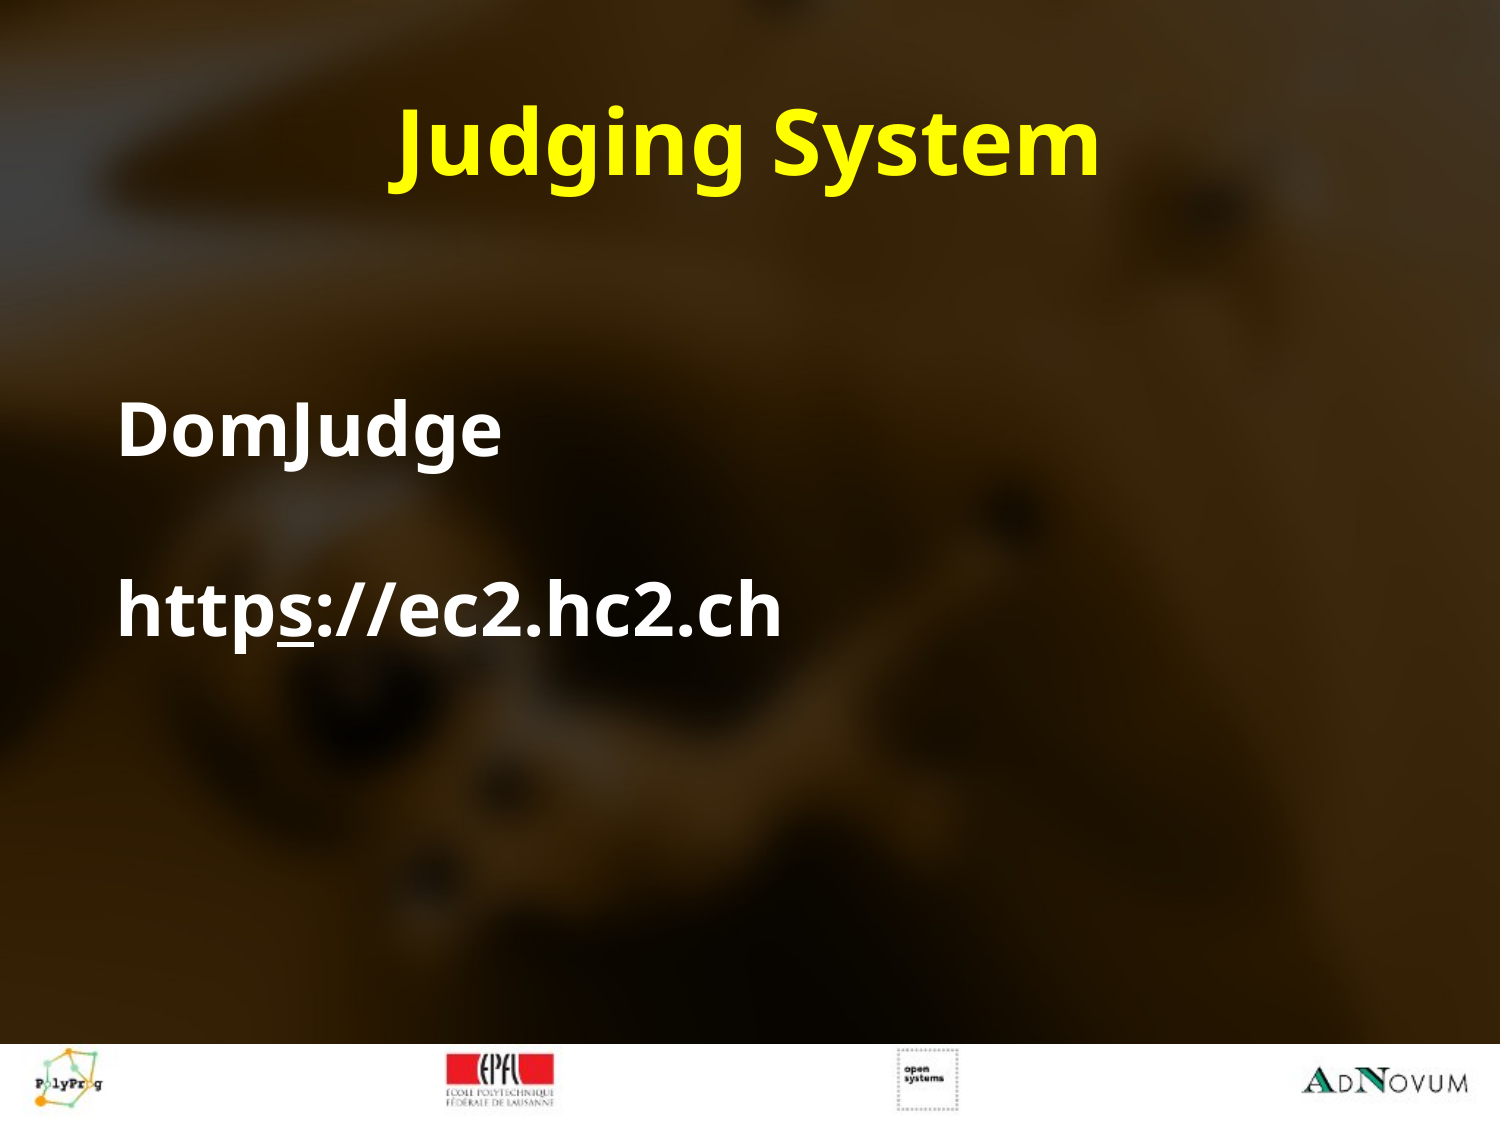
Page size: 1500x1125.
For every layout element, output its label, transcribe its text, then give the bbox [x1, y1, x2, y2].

title Judging System [75, 45, 1425, 233]
text_box DomJudge https://ec2.hc2.ch [100, 361, 1424, 941]
picture [0, 0, 1500, 1120]
